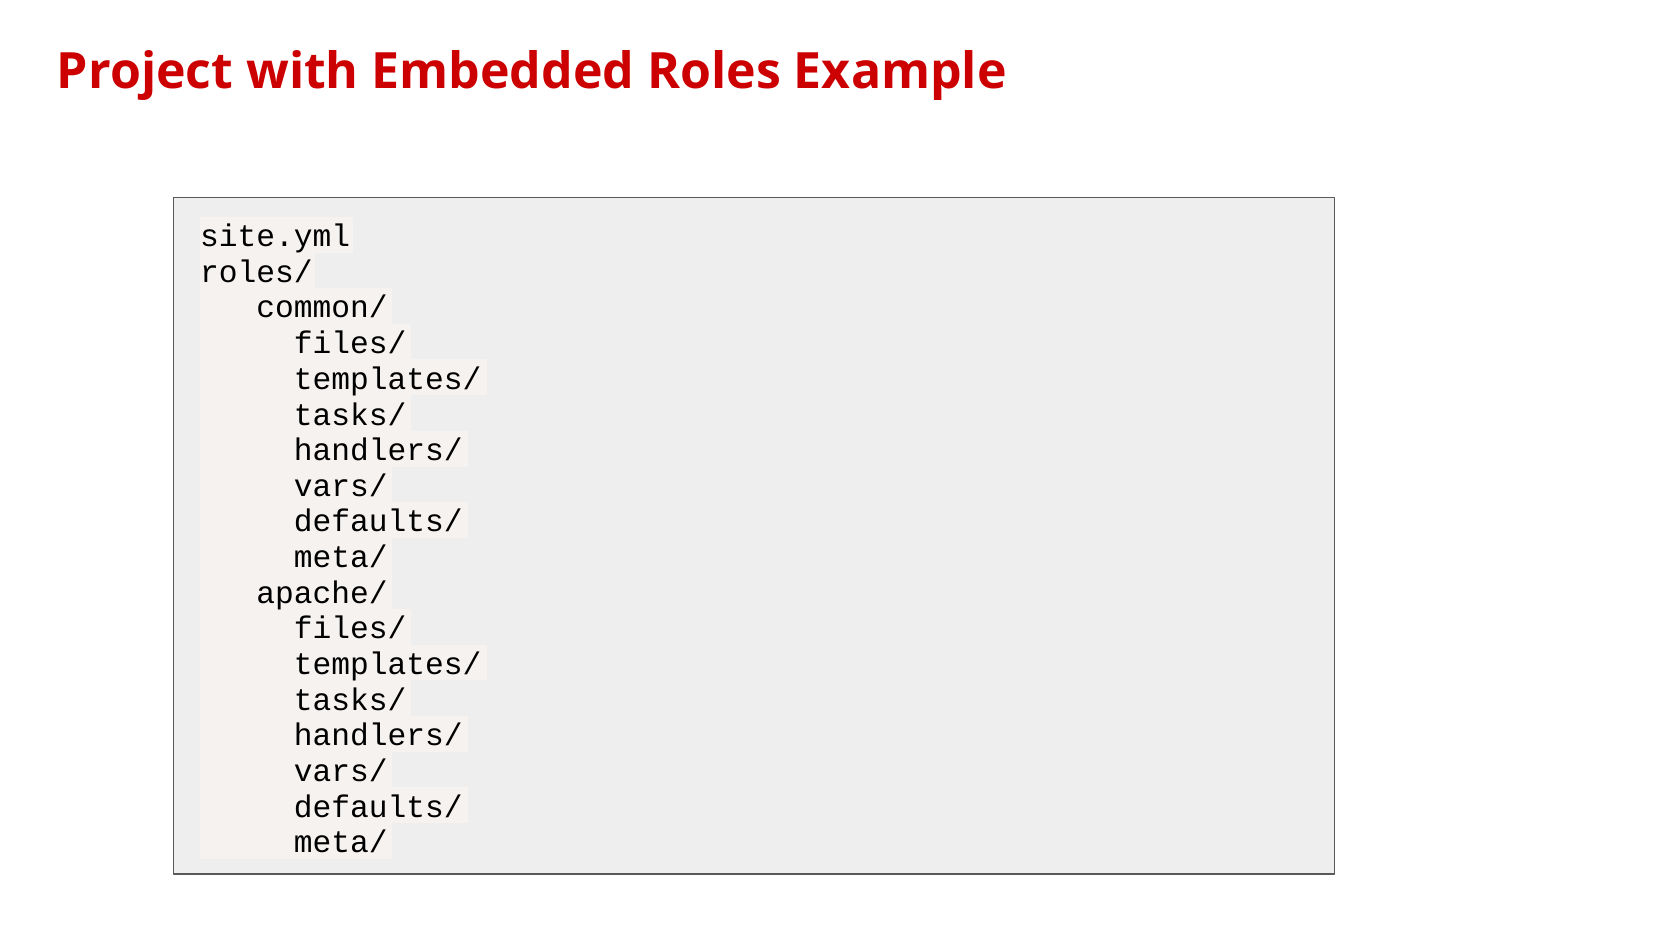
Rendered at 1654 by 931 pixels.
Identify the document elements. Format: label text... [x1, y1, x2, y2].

text_box tasks/ [200, 398, 411, 434]
text_box files/ [200, 612, 411, 648]
text_box site.yml [200, 220, 354, 257]
text_box meta/ [200, 826, 392, 863]
text_box templates/ [200, 648, 488, 685]
text_box defaults/ [200, 791, 469, 827]
text_box files/ [200, 327, 411, 363]
text_box handlers/ [200, 434, 469, 471]
text_box common/ [200, 292, 392, 327]
text_box [41, 0, 1628, 122]
text_box tasks/ [200, 684, 411, 719]
text_box Project with Embedded Roles Example [56, 35, 1106, 117]
text_box [174, 198, 1334, 873]
text_box vars/ [200, 470, 392, 505]
text_box handlers/ [200, 719, 469, 756]
text_box vars/ [200, 755, 392, 791]
text_box apache/ [200, 577, 392, 612]
text_box roles/ [200, 256, 316, 292]
text_box templates/ [200, 363, 488, 399]
text_box defaults/ [200, 505, 469, 542]
text_box meta/ [200, 541, 392, 577]
